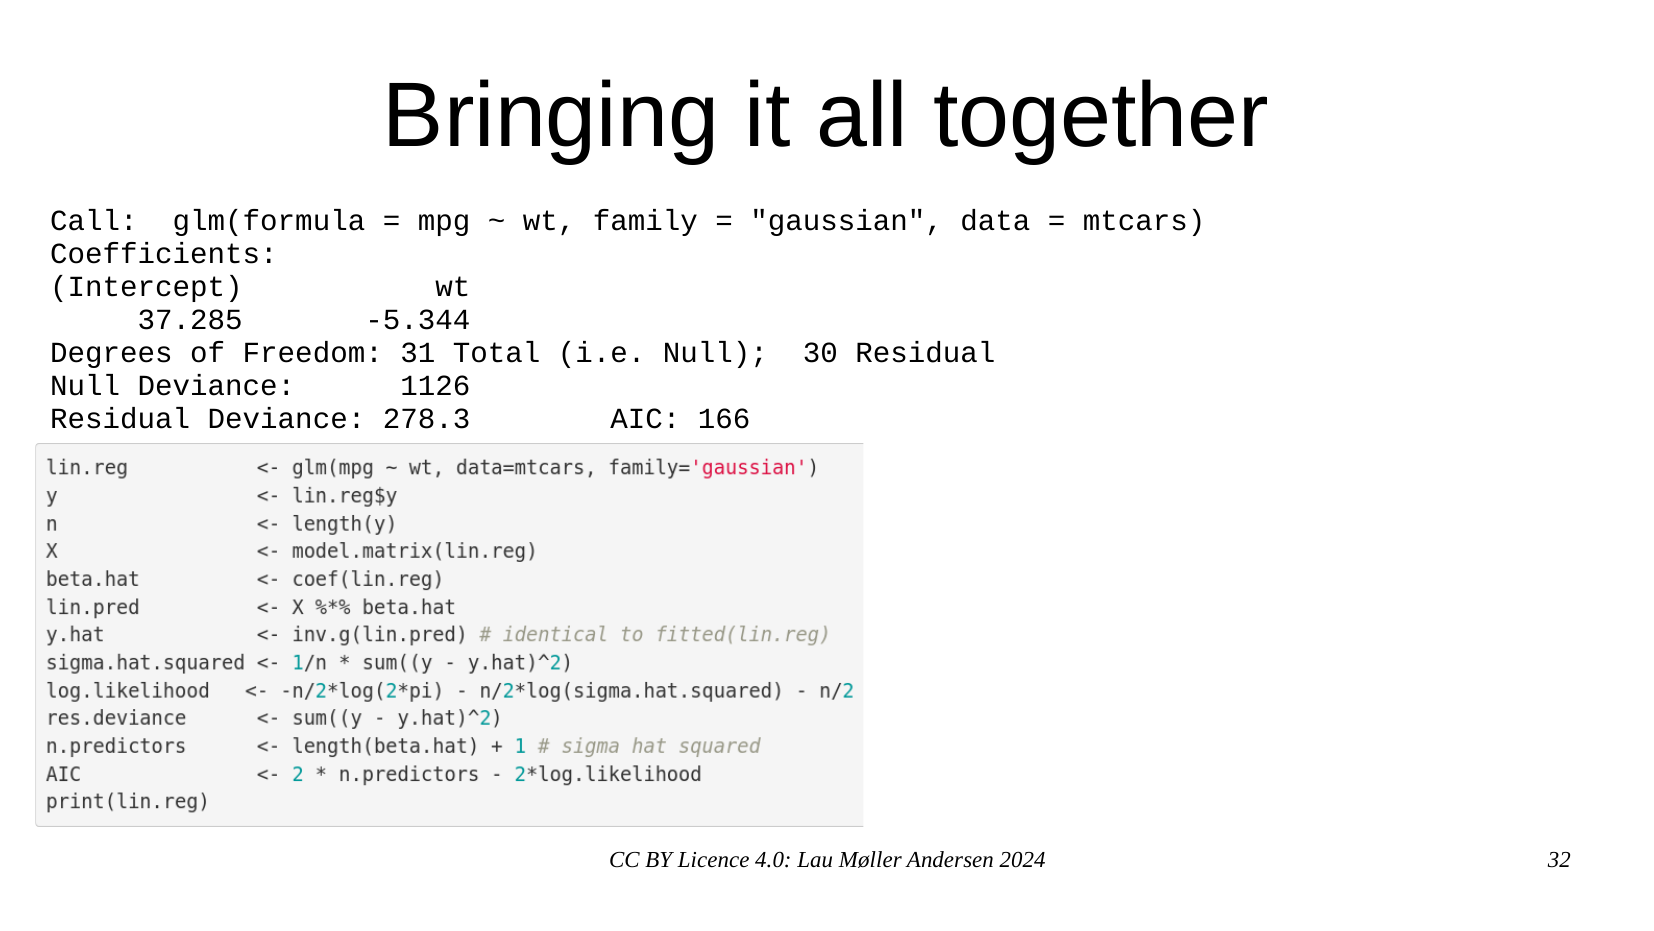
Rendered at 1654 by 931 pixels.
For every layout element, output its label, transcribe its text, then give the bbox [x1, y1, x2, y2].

title Bringing it all together [82, 37, 1571, 193]
picture [35, 443, 864, 827]
text_box Call: glm(formula = mpg ~ wt, family = "gaussian", data = mtcars) Coefficients: (Intercept) wt 37.285 -5.344 Degrees of Freedom: 31 Total (i.e. Null); 30 Residual Null Deviance: 1126 Residual Deviance: 278.3 AIC: 166 [35, 198, 1465, 511]
